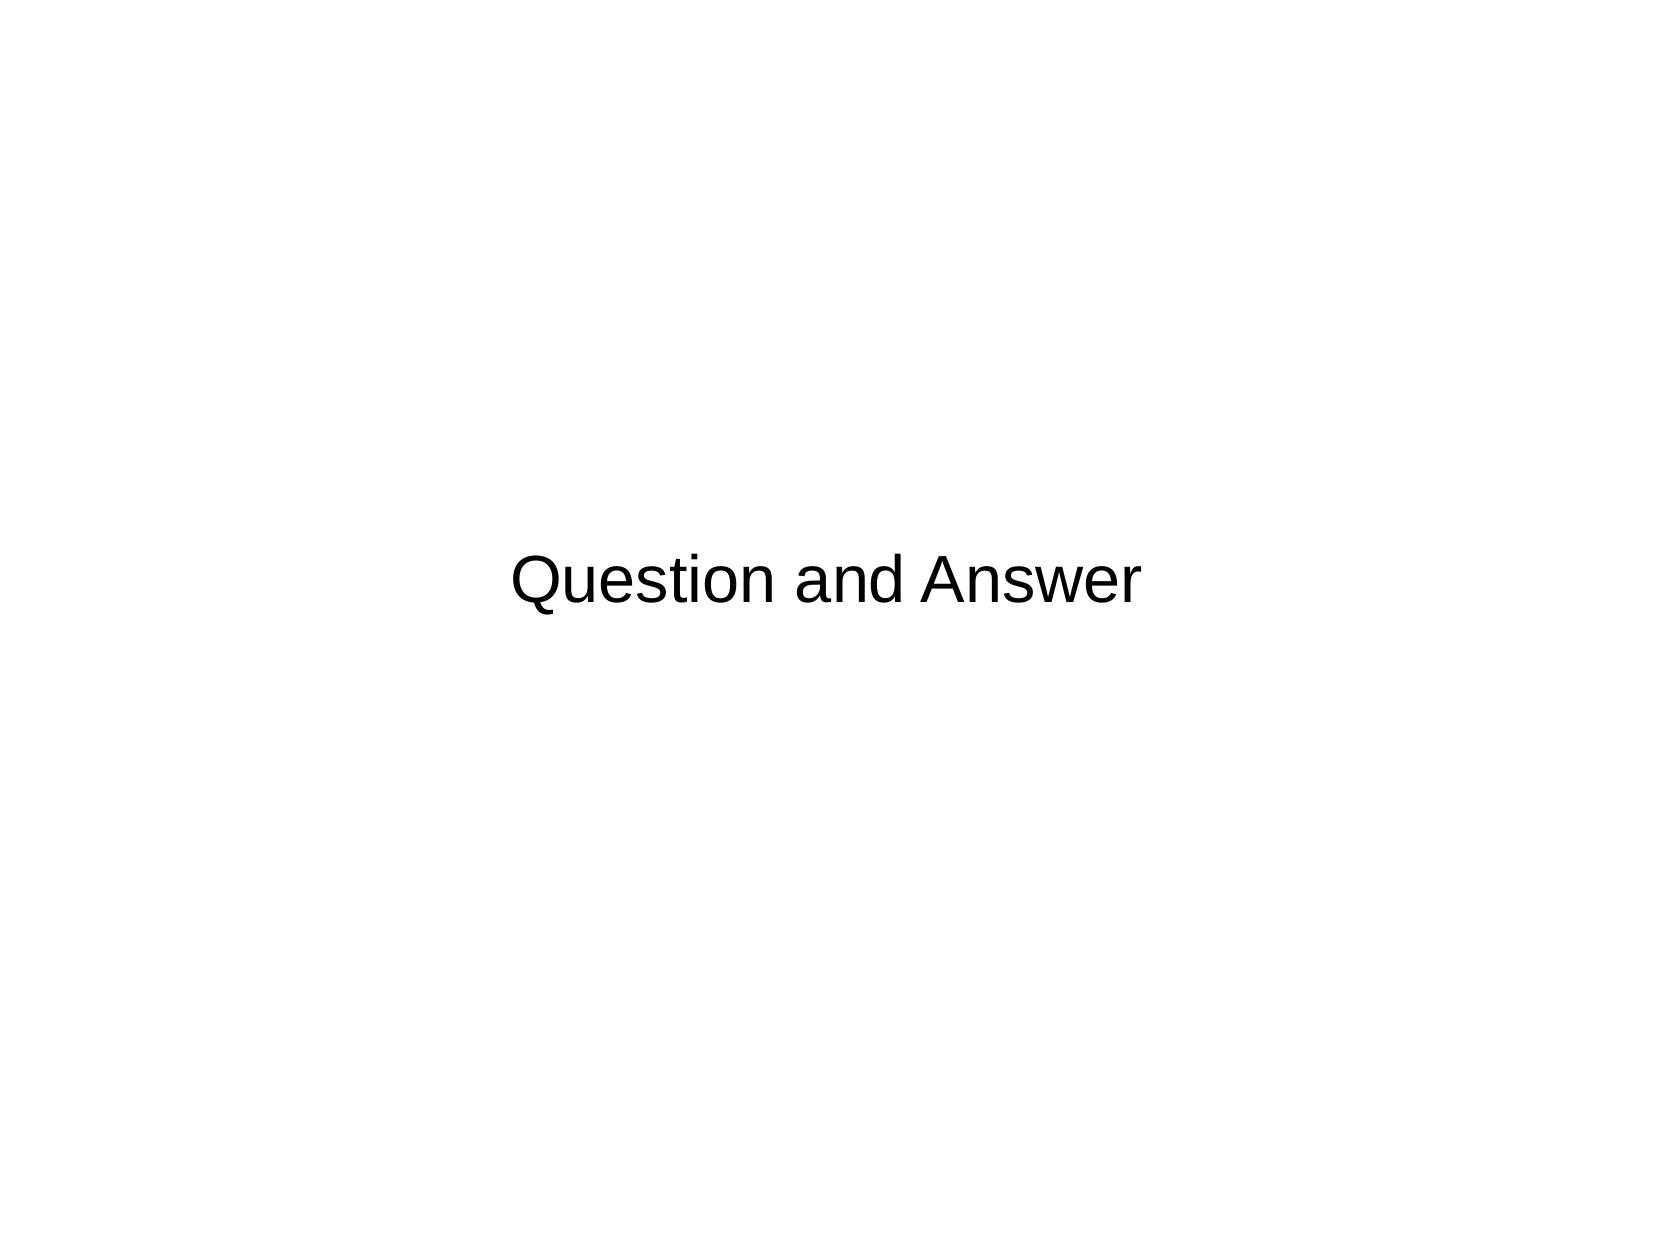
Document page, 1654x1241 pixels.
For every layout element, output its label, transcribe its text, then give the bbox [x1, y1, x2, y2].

subtitle Question and Answer [82, 56, 1571, 1102]
